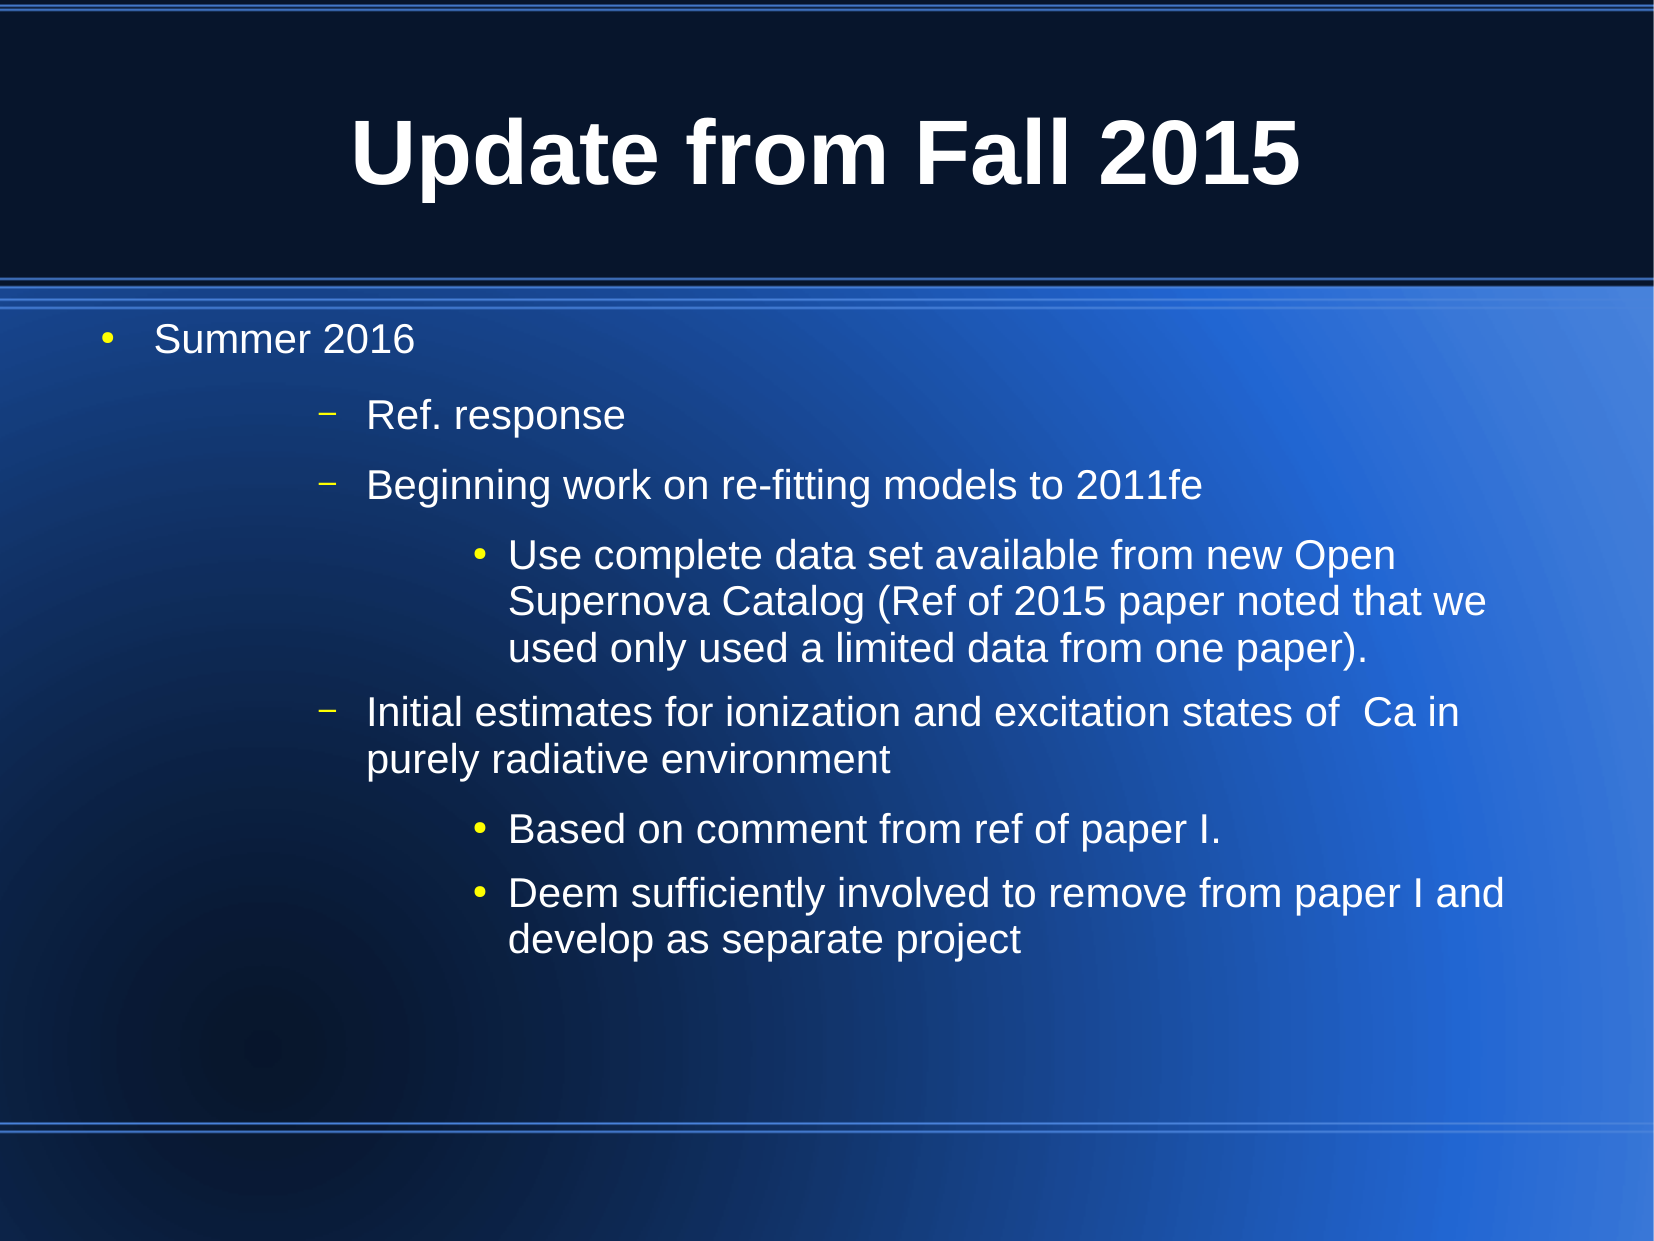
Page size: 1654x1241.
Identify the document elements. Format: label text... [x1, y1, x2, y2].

title Update from Fall 2015 [82, 49, 1571, 257]
list Summer 2016 Ref. response Beginning work on re-fitting models to 2011fe Use complete data set available from new Open Supernova Catalog (Ref of 2015 paper noted that we used only used a limited data from one paper). Initial estimates for ionization and excitation states of Ca in purely radiative environment Based on comment from ref of paper I. Deem sufficiently involved to remove from paper I and develop as separate project [82, 315, 1571, 1204]
picture [0, 0, 1654, 1241]
